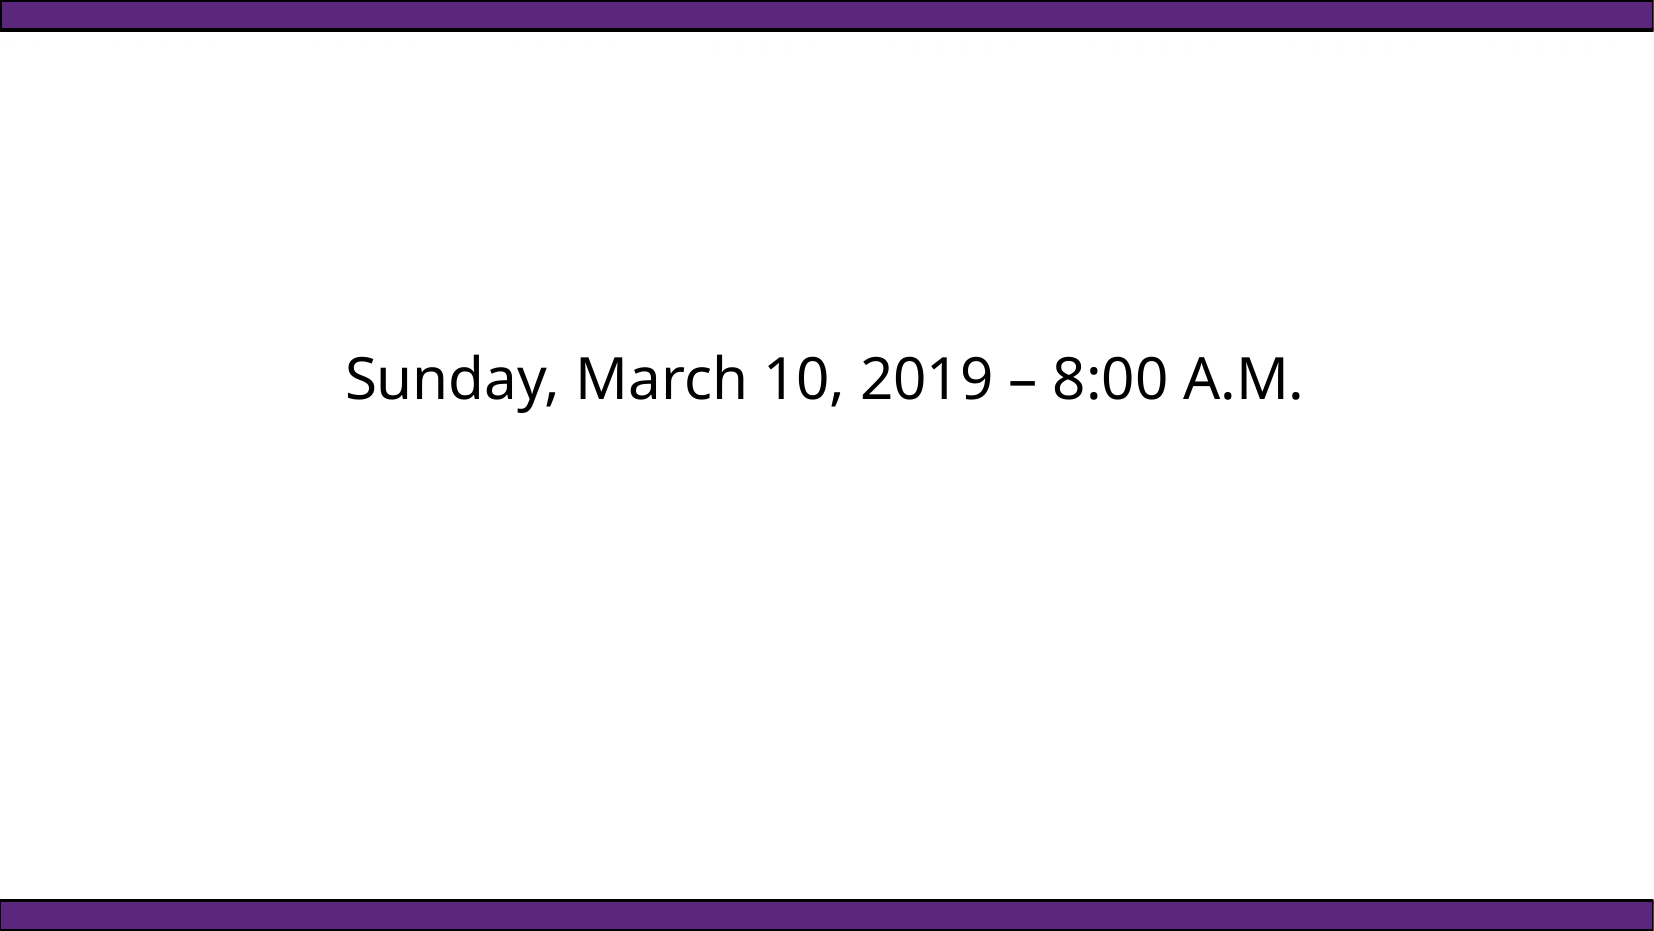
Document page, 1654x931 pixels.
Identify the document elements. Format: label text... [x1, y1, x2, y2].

picture [0, 31, 1654, 900]
text_box Sunday, March 10, 2019 – 8:00 A.M. [75, 330, 1576, 526]
text_box [0, 0, 1654, 31]
text_box [0, 900, 1654, 931]
